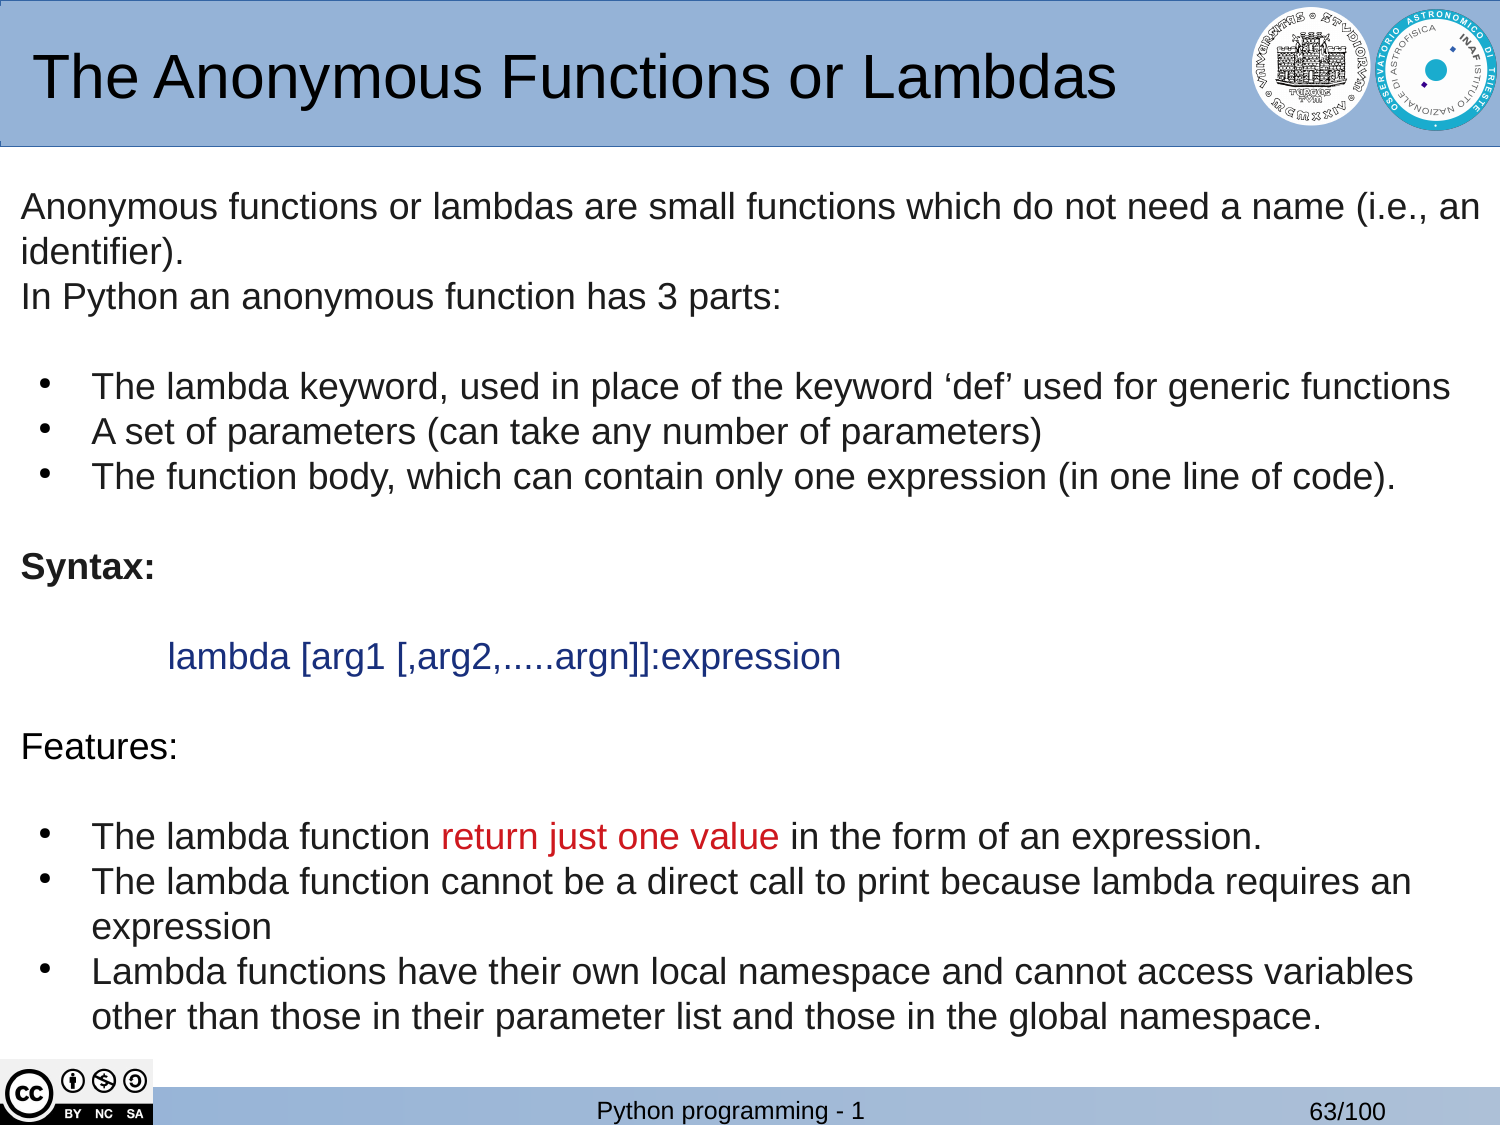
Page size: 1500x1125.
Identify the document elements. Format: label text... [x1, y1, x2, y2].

picture [0, 1059, 153, 1125]
list Anonymous functions or lambdas are small functions which do not need a name (i.e., an identifier). In Python an anonymous function has 3 parts: The lambda keyword, used in place of the keyword ‘def’ used for generic functions A set of parameters (can take any number of parameters) The function body, which can contain only one expression (in one line of code). Syntax: lambda [arg1 [,arg2,.....argn]]:expression Features: The lambda function return just one value in the form of an expression. The lambda function cannot be a direct call to print because lambda requires an expression Lambda functions have their own local namespace and cannot access variables other than those in their parameter list and those in the global namespace. [5, 174, 1500, 1111]
picture [1252, 0, 1500, 156]
text_box The Anonymous Functions or Lambdas [0, 5, 1243, 141]
